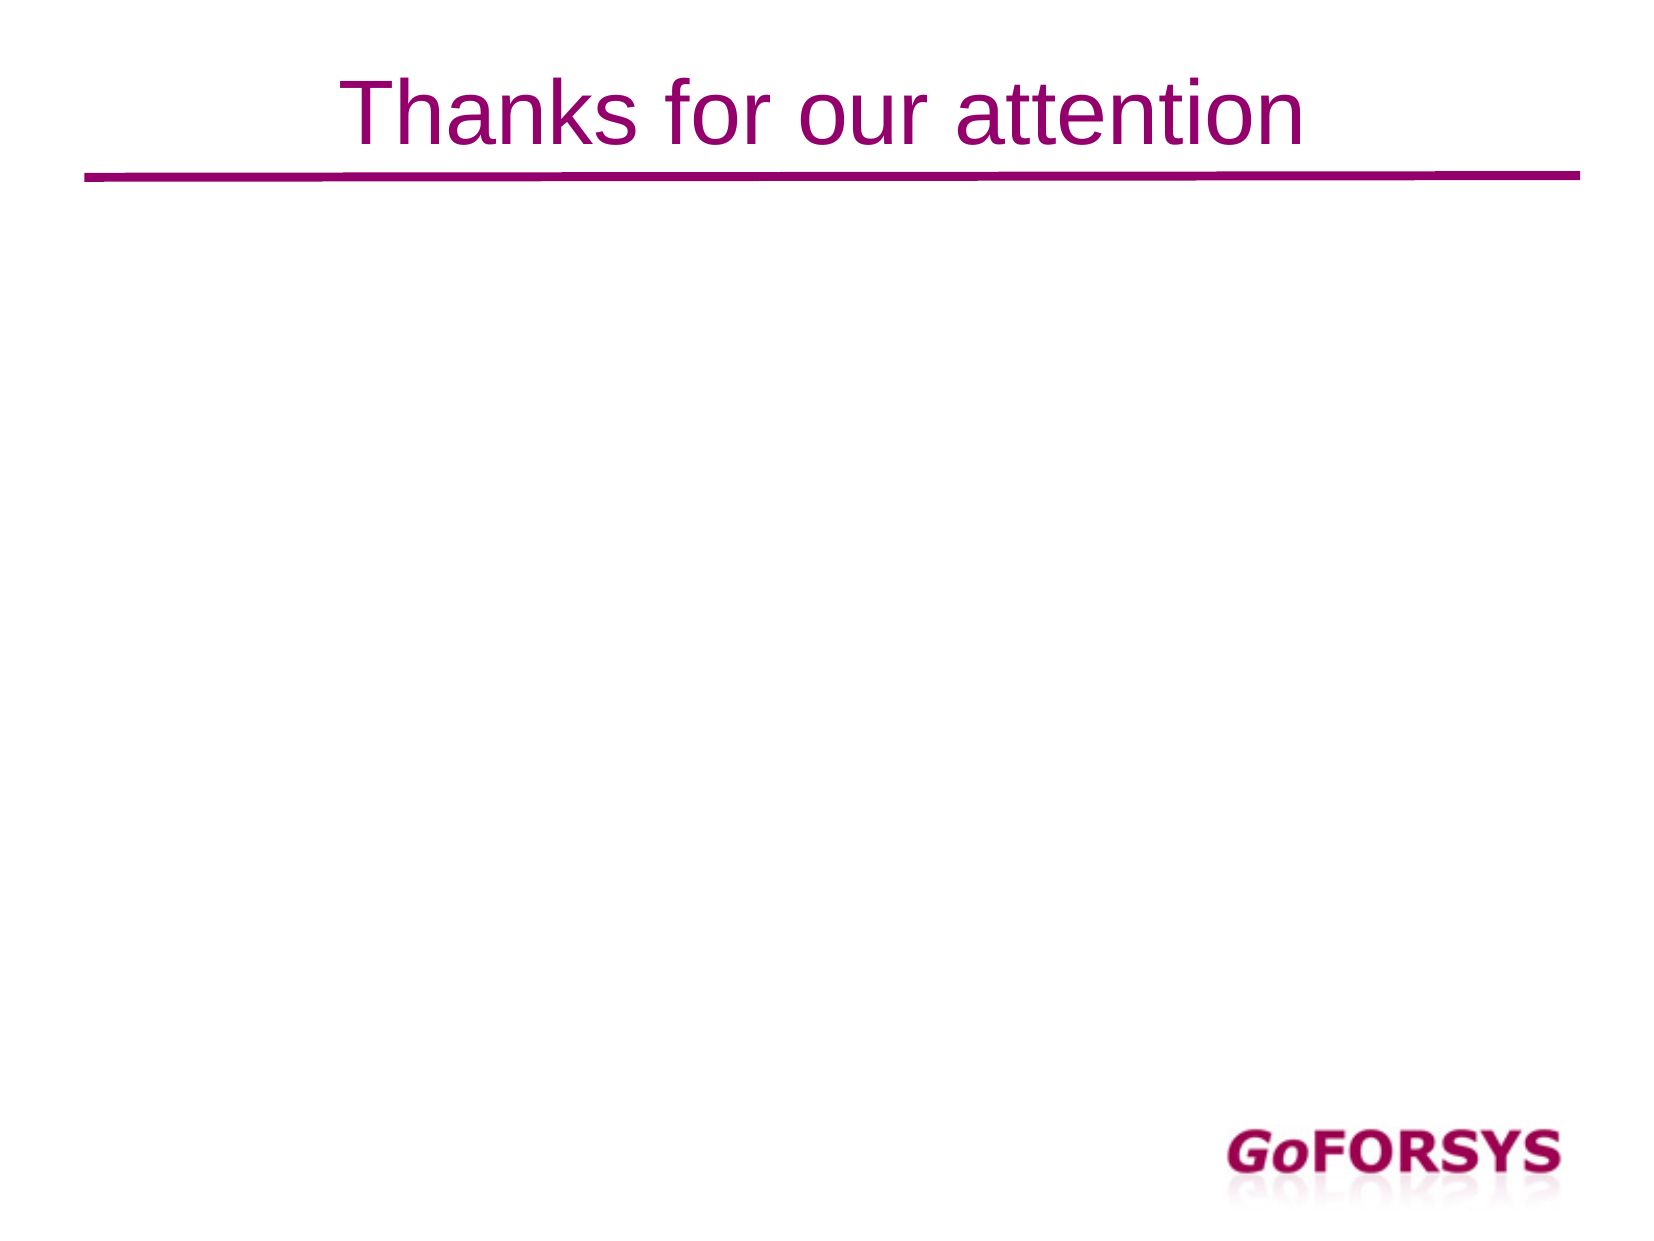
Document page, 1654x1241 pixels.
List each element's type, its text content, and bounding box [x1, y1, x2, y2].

picture [1211, 1115, 1574, 1241]
title Thanks for our attention [75, 56, 1571, 170]
